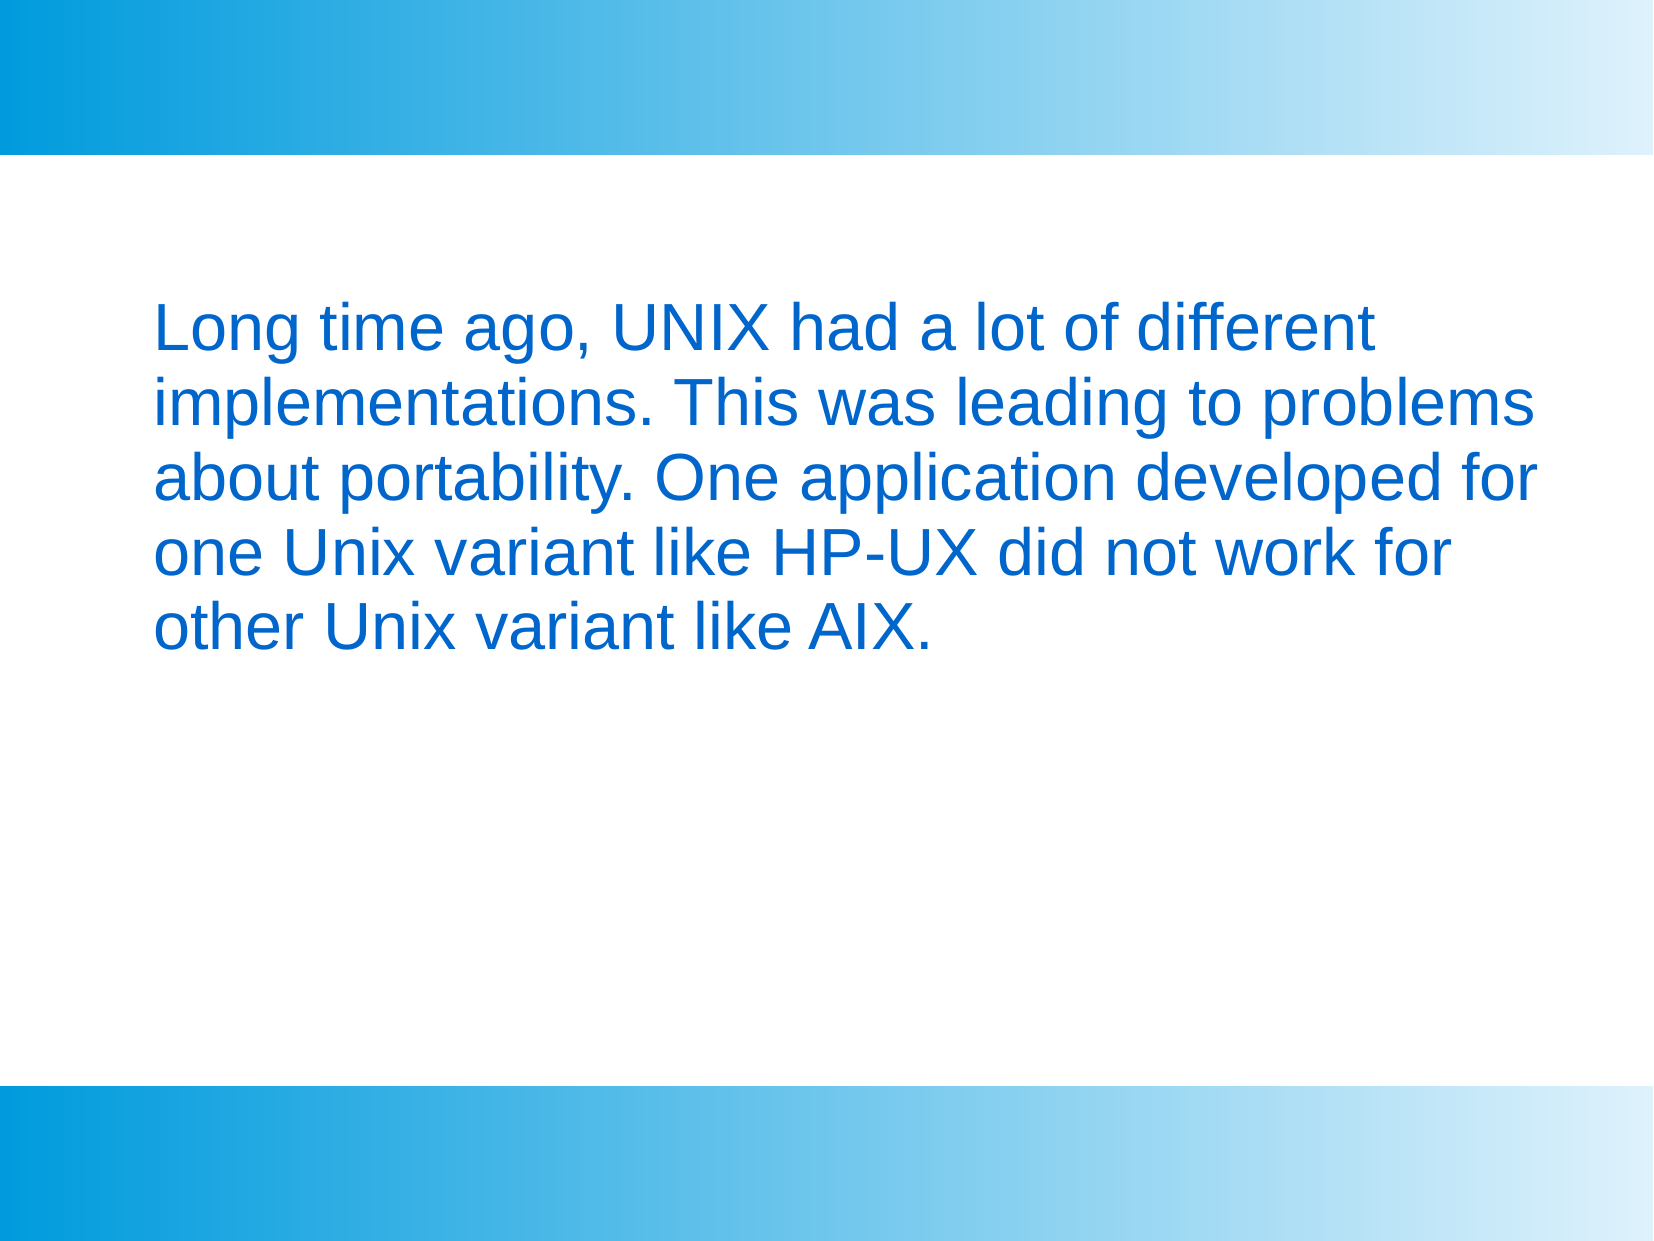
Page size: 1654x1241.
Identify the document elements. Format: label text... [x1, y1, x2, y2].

list Long time ago, UNIX had a lot of different implementations. This was leading to problems about portability. One application developed for one Unix variant like HP-UX did not work for other Unix variant like AIX. [82, 290, 1571, 1010]
